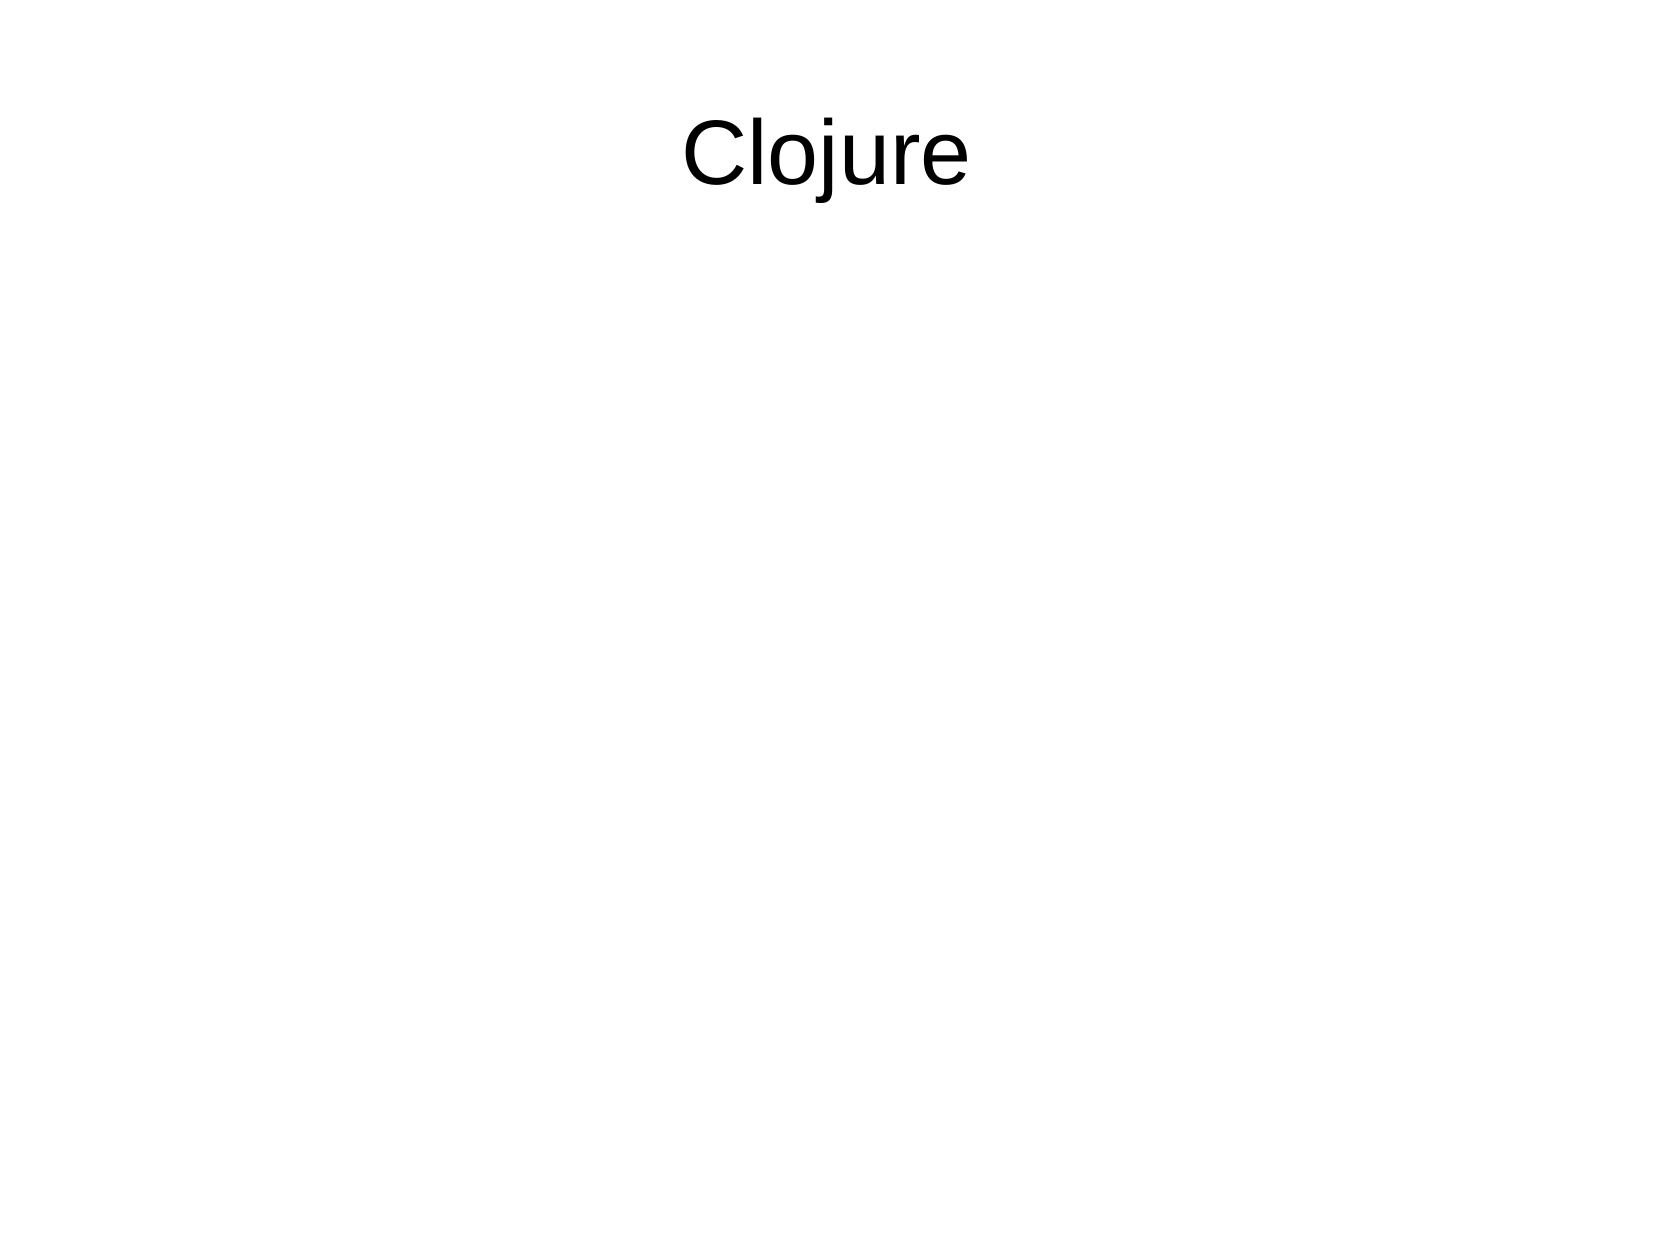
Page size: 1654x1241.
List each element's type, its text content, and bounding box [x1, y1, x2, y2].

title Clojure [82, 49, 1571, 257]
